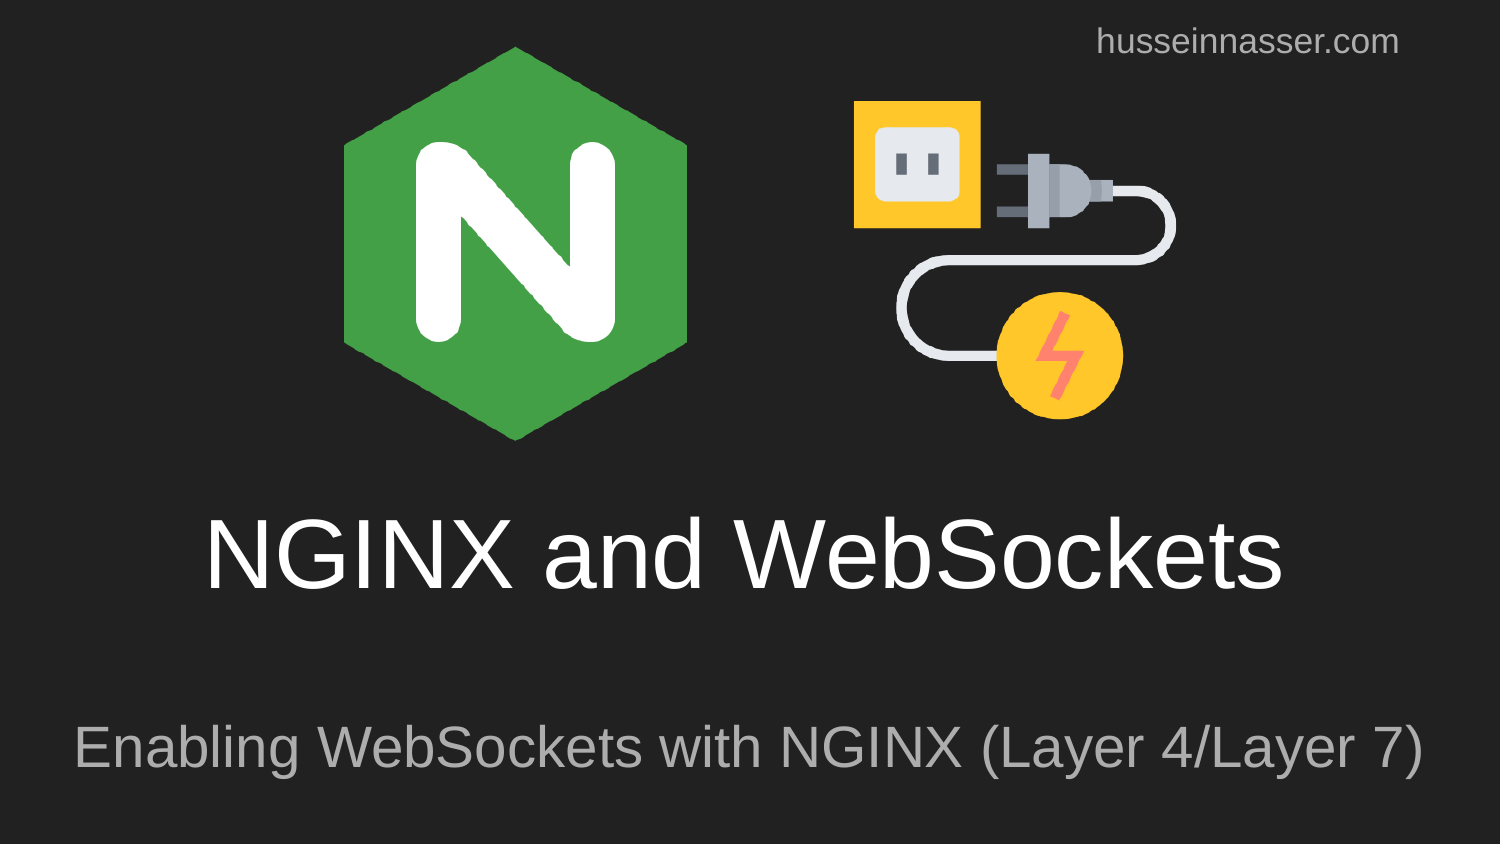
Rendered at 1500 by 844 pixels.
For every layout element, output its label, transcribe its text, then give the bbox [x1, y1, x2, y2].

title NGINX and WebSockets [142, 458, 1346, 625]
subtitle husseinnasser.com [1002, 6, 1495, 121]
picture [298, 24, 1338, 459]
subtitle Enabling WebSockets with NGINX (Layer 4/Layer 7) [51, 699, 1449, 830]
